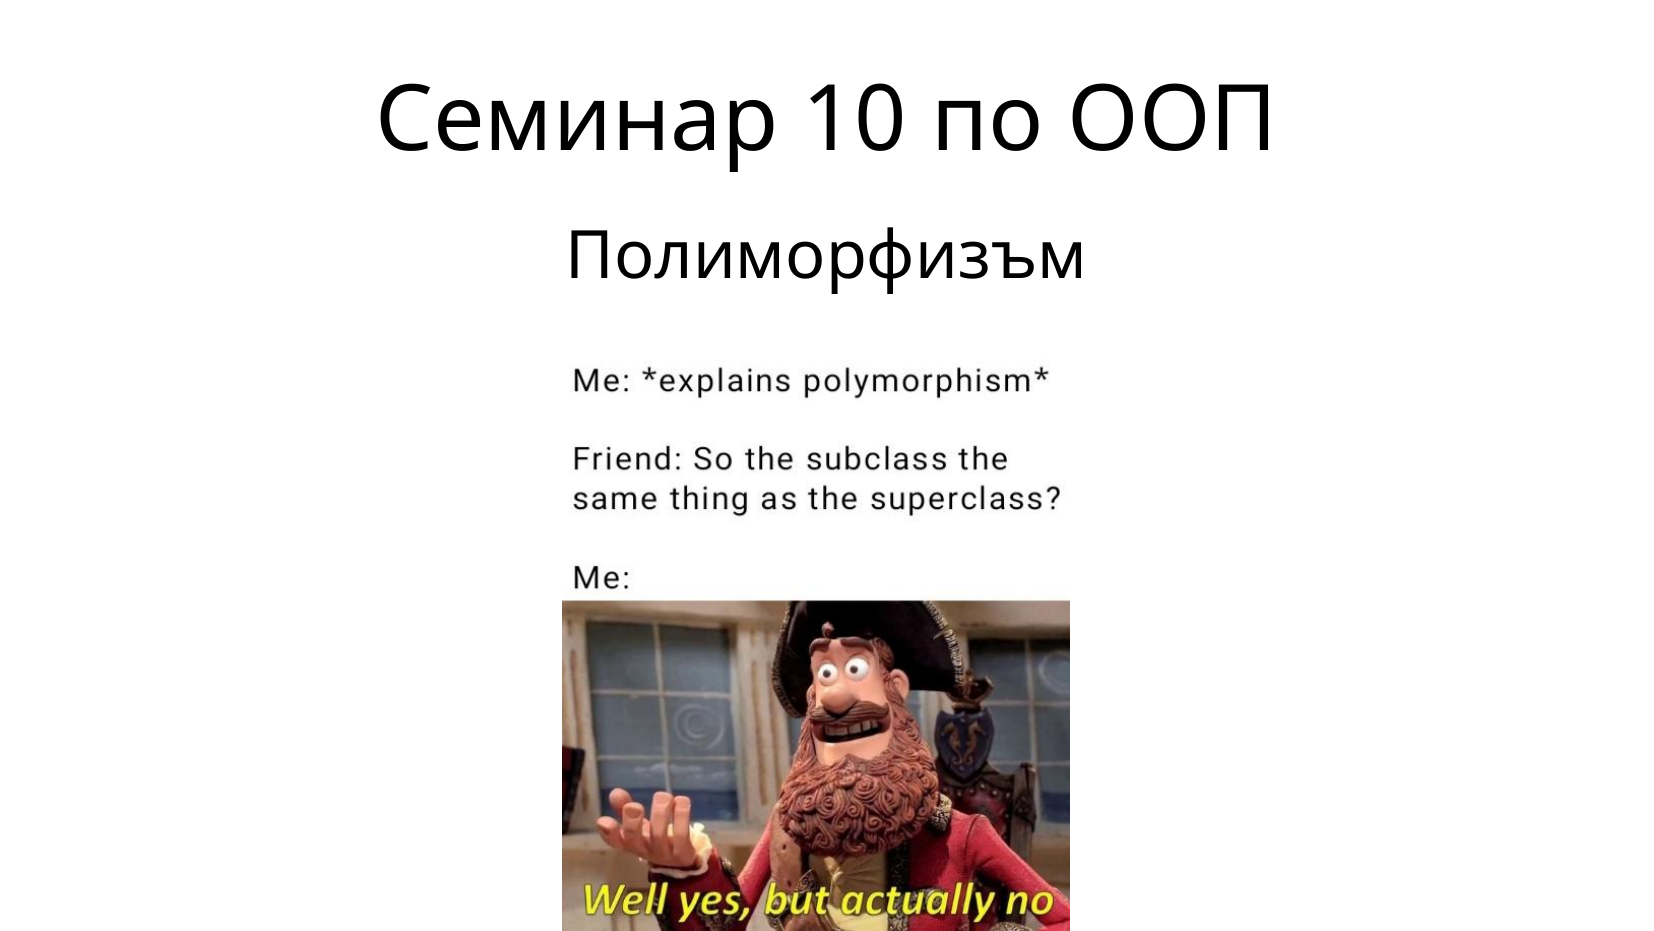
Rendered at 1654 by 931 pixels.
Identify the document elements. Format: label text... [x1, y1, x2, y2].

title Семинар 10 по ООП [82, 37, 1571, 192]
picture [562, 327, 1070, 931]
subtitle Полиморфизъм [82, 192, 1571, 313]
